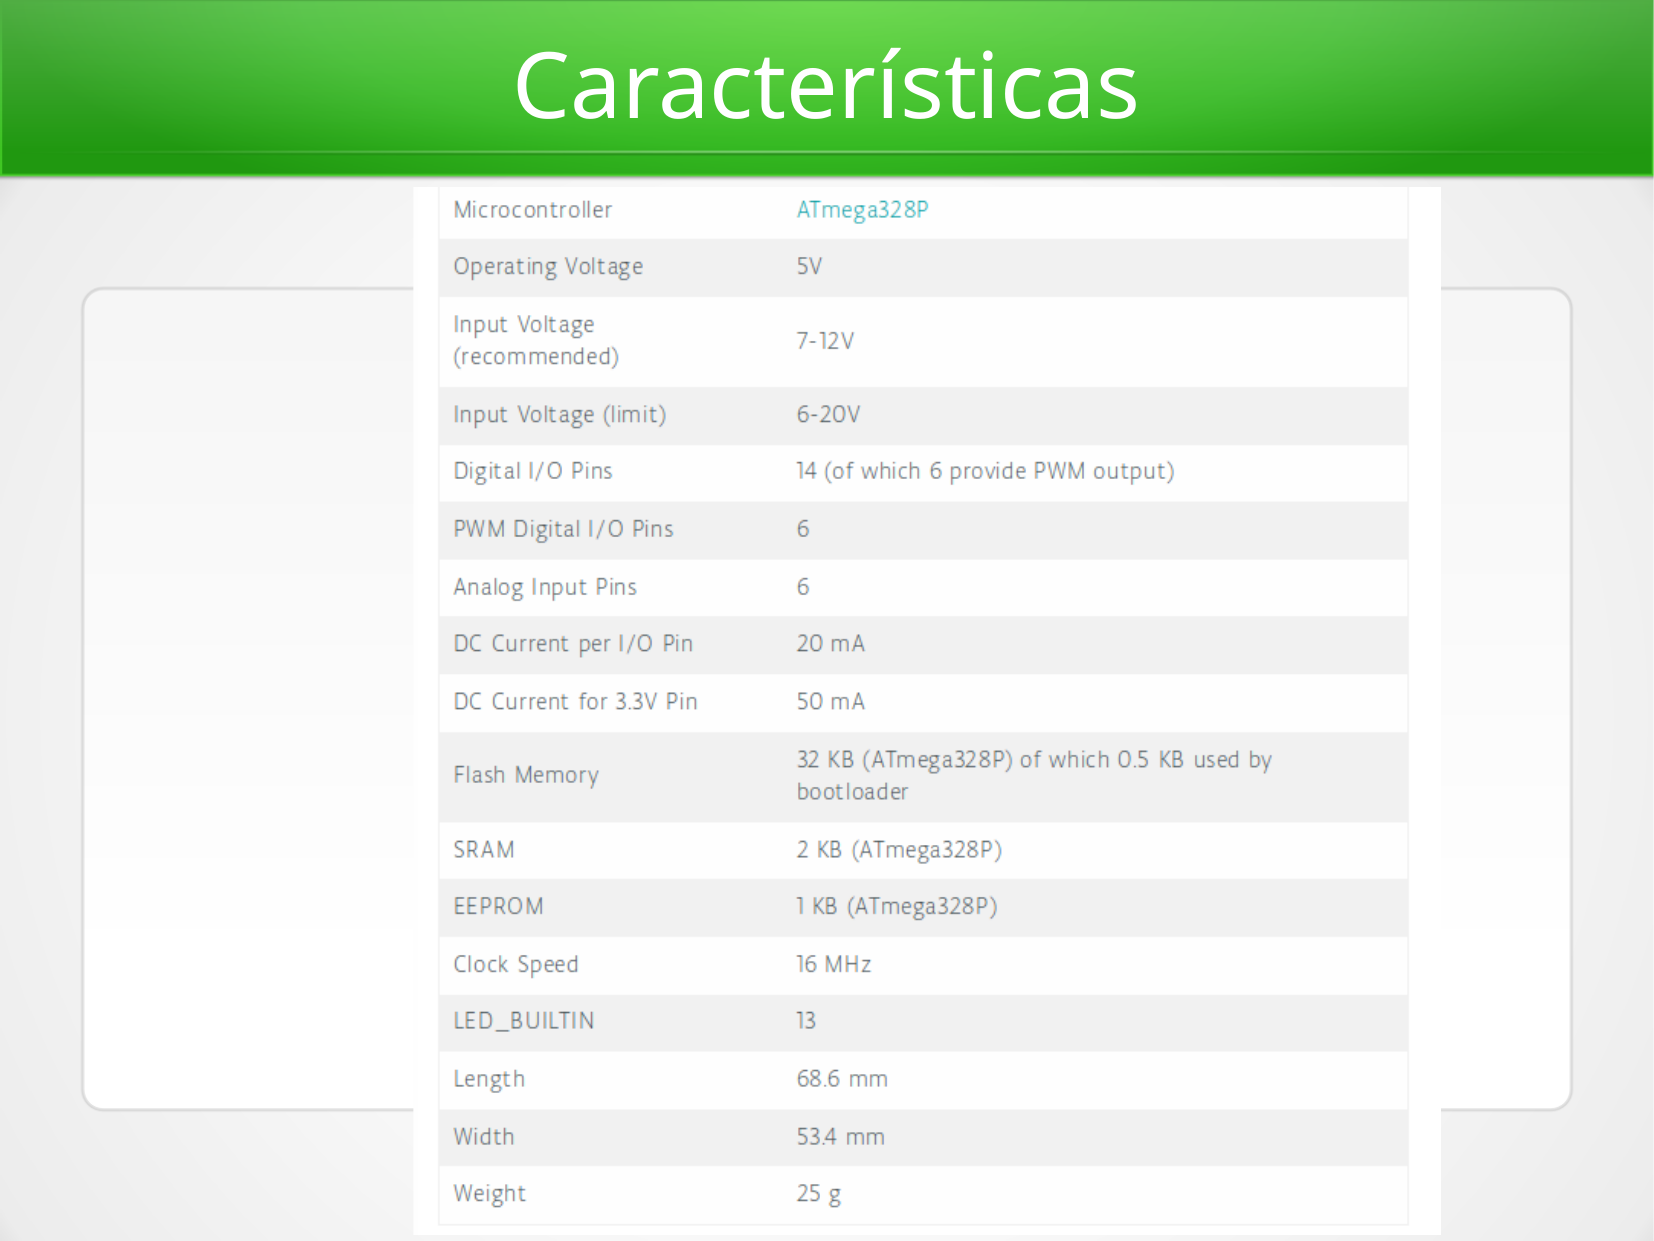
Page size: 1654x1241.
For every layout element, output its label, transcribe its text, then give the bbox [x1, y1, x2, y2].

title Características [82, 11, 1571, 154]
picture [0, 0, 1654, 1241]
